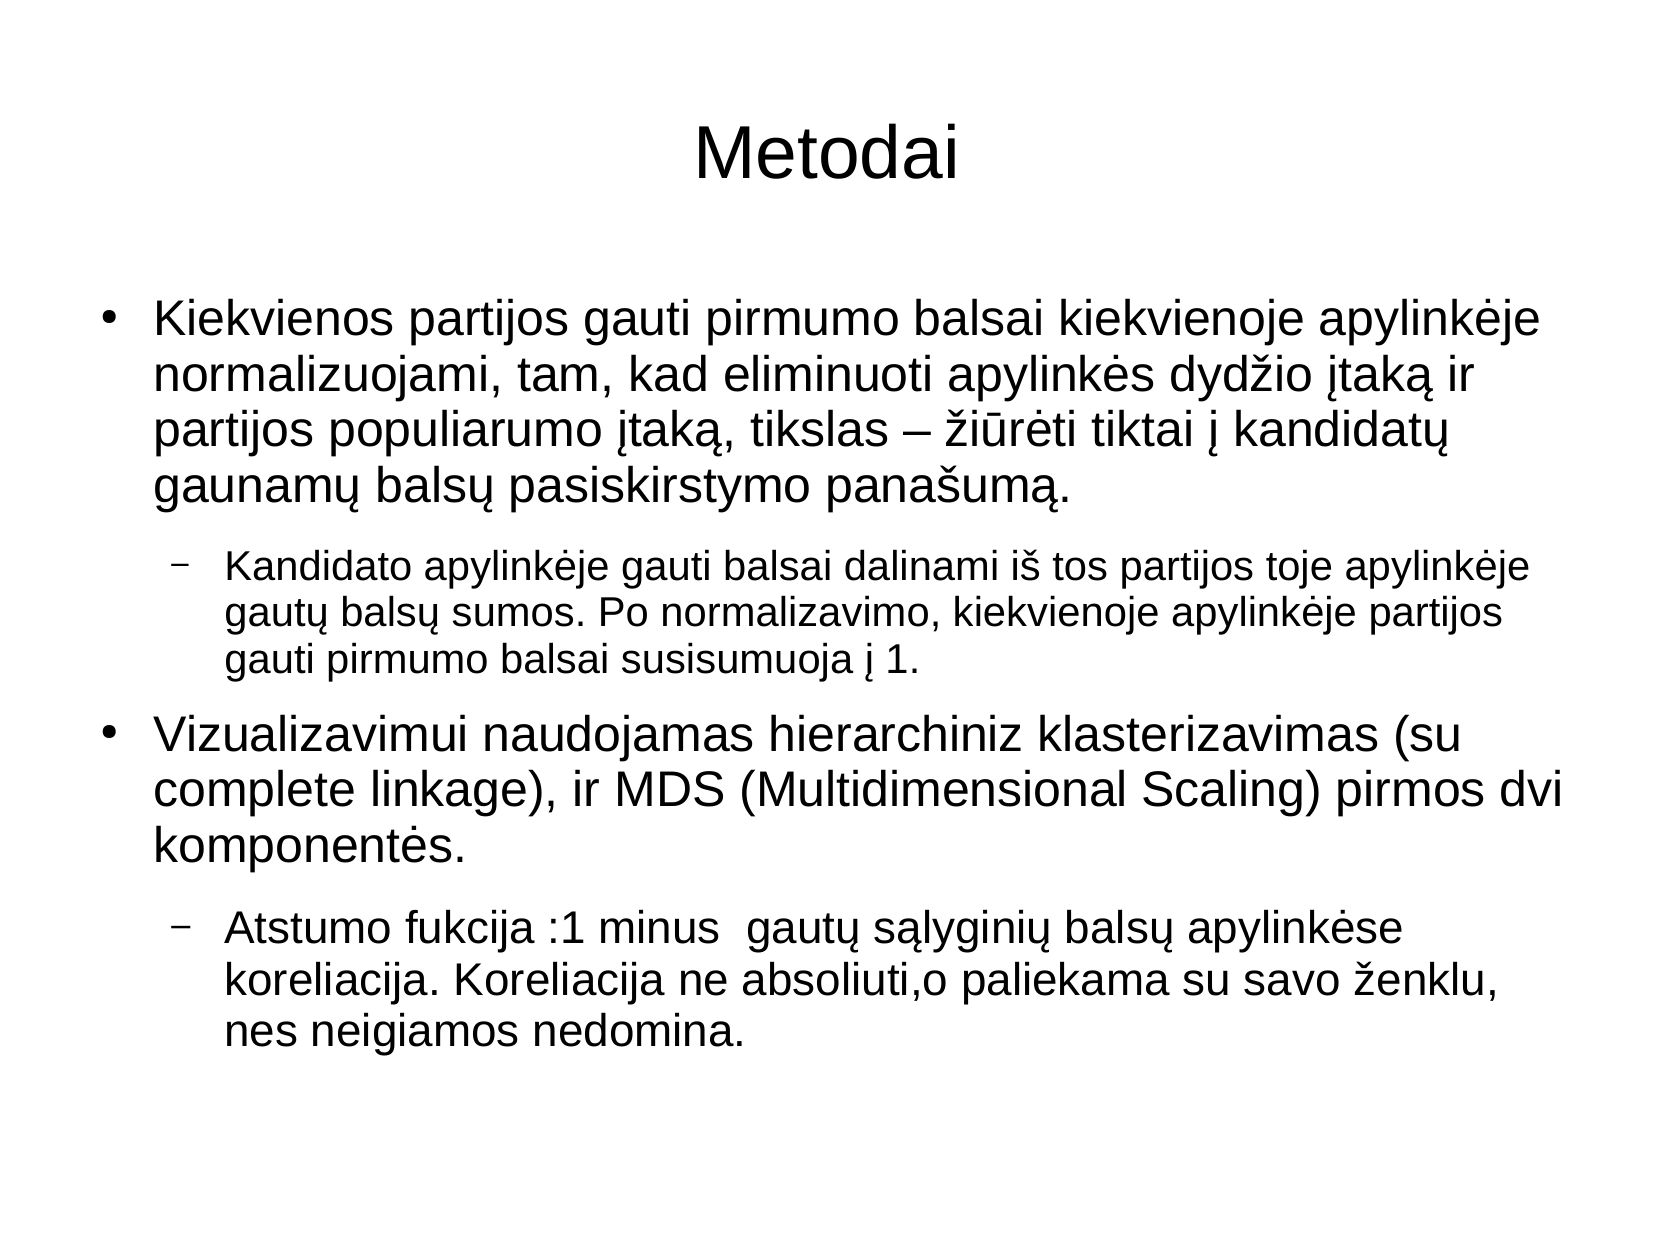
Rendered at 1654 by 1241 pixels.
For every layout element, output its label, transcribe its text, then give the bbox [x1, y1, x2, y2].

list Kiekvienos partijos gauti pirmumo balsai kiekvienoje apylinkėje normalizuojami, tam, kad eliminuoti apylinkės dydžio įtaką ir partijos populiarumo įtaką, tikslas – žiūrėti tiktai į kandidatų gaunamų balsų pasiskirstymo panašumą. Kandidato apylinkėje gauti balsai dalinami iš tos partijos toje apylinkėje gautų balsų sumos. Po normalizavimo, kiekvienoje apylinkėje partijos gauti pirmumo balsai susisumuoja į 1. Vizualizavimui naudojamas hierarchiniz klasterizavimas (su complete linkage), ir MDS (Multidimensional Scaling) pirmos dvi komponentės. Atstumo fukcija :1 minus gautų sąlyginių balsų apylinkėse koreliacija. Koreliacija ne absoliuti,o paliekama su savo ženklu, nes neigiamos nedomina. [82, 290, 1571, 1109]
title Metodai [82, 49, 1571, 257]
